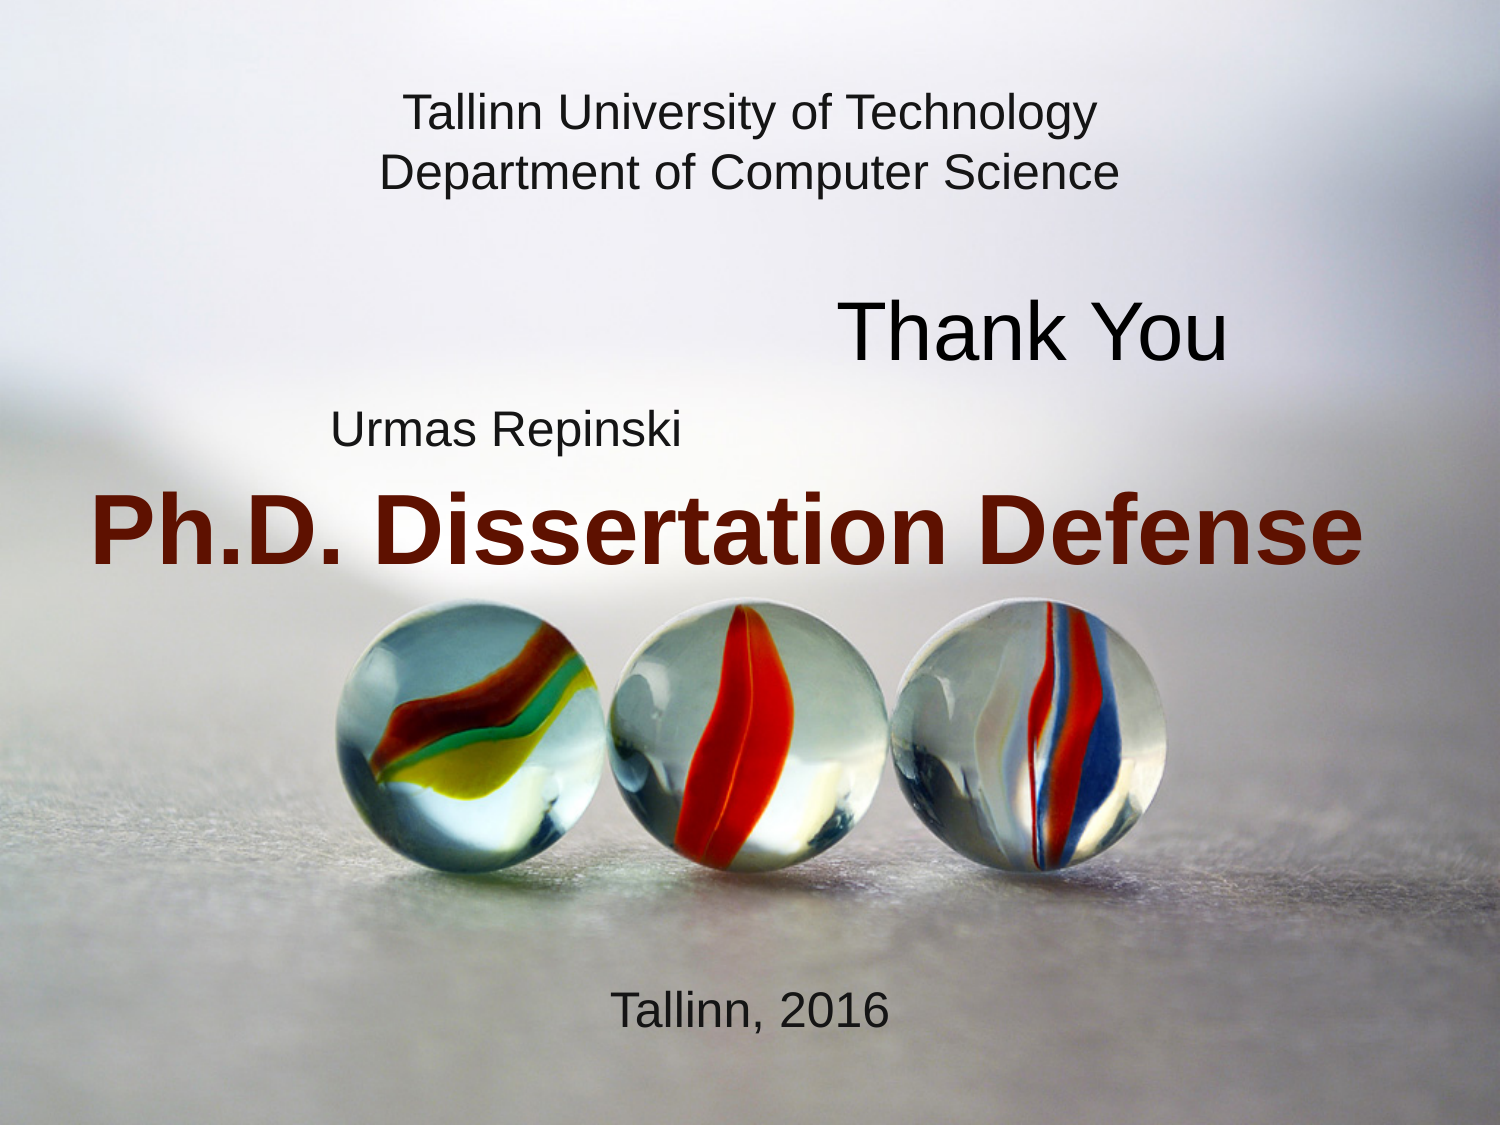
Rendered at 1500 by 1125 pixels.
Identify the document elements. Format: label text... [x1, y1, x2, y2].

list Thank You [765, 270, 1276, 376]
picture [0, 0, 1500, 1125]
